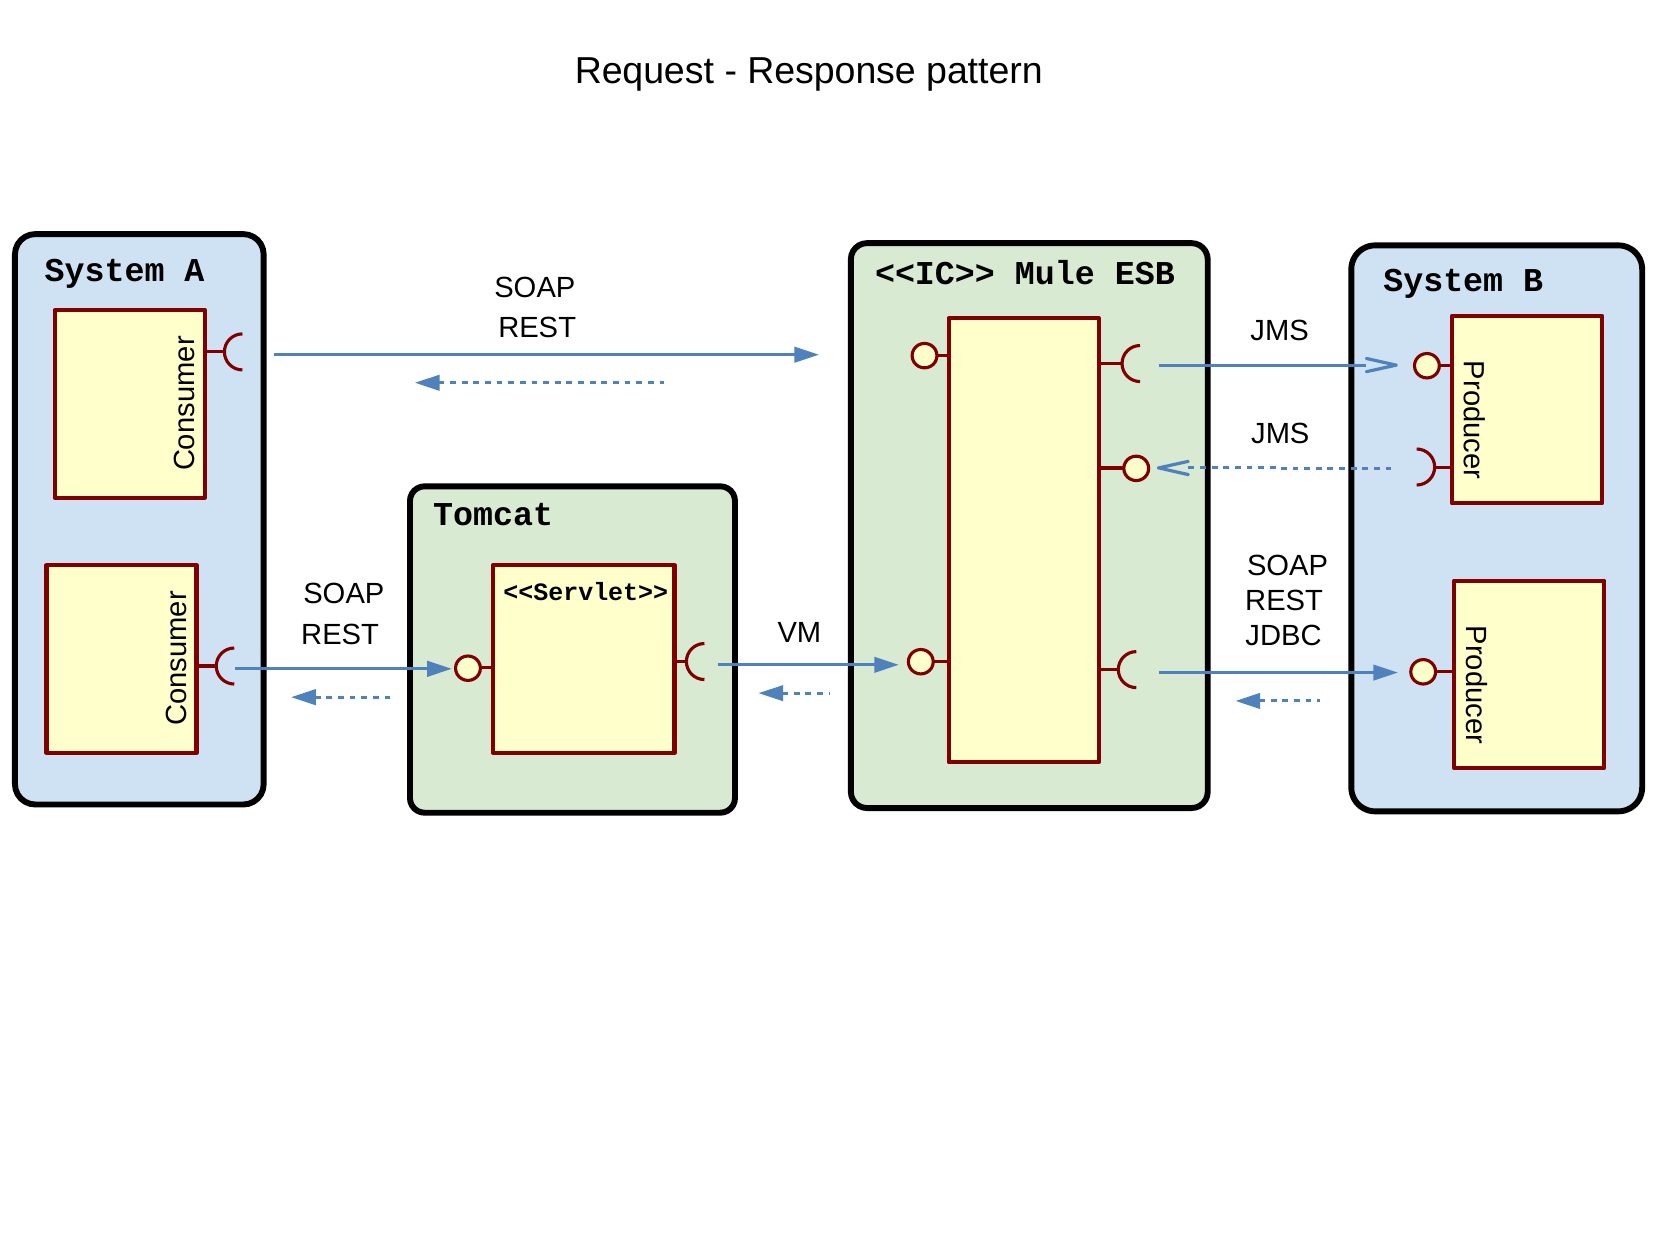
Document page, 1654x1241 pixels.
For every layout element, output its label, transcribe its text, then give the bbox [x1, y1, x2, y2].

text_box [409, 486, 736, 813]
text_box SOAP [288, 569, 400, 618]
text_box REST [1230, 576, 1338, 624]
text_box System A [29, 246, 256, 360]
text_box Consumer [149, 576, 200, 751]
text_box SOAP [479, 263, 591, 312]
text_box <<IC>> Mule ESB [860, 249, 1201, 360]
text_box Producer [1450, 335, 1501, 495]
text_box [14, 234, 264, 805]
text_box Consumer [157, 321, 208, 496]
text_box System B [1368, 256, 1634, 365]
text_box JMS [1235, 306, 1329, 355]
text_box REST [286, 610, 394, 658]
text_box VM [762, 608, 837, 656]
text_box Producer [1452, 600, 1503, 760]
text_box REST [483, 312, 591, 352]
text_box [850, 243, 1208, 809]
text_box Tomcat [418, 490, 729, 554]
text_box JDBC [1230, 611, 1337, 660]
text_box SOAP [1232, 541, 1344, 590]
text_box <<Servlet>> [488, 572, 696, 625]
text_box [1351, 245, 1643, 812]
text_box JMS [1236, 410, 1329, 458]
text_box Request - Response pattern [560, 42, 1059, 100]
